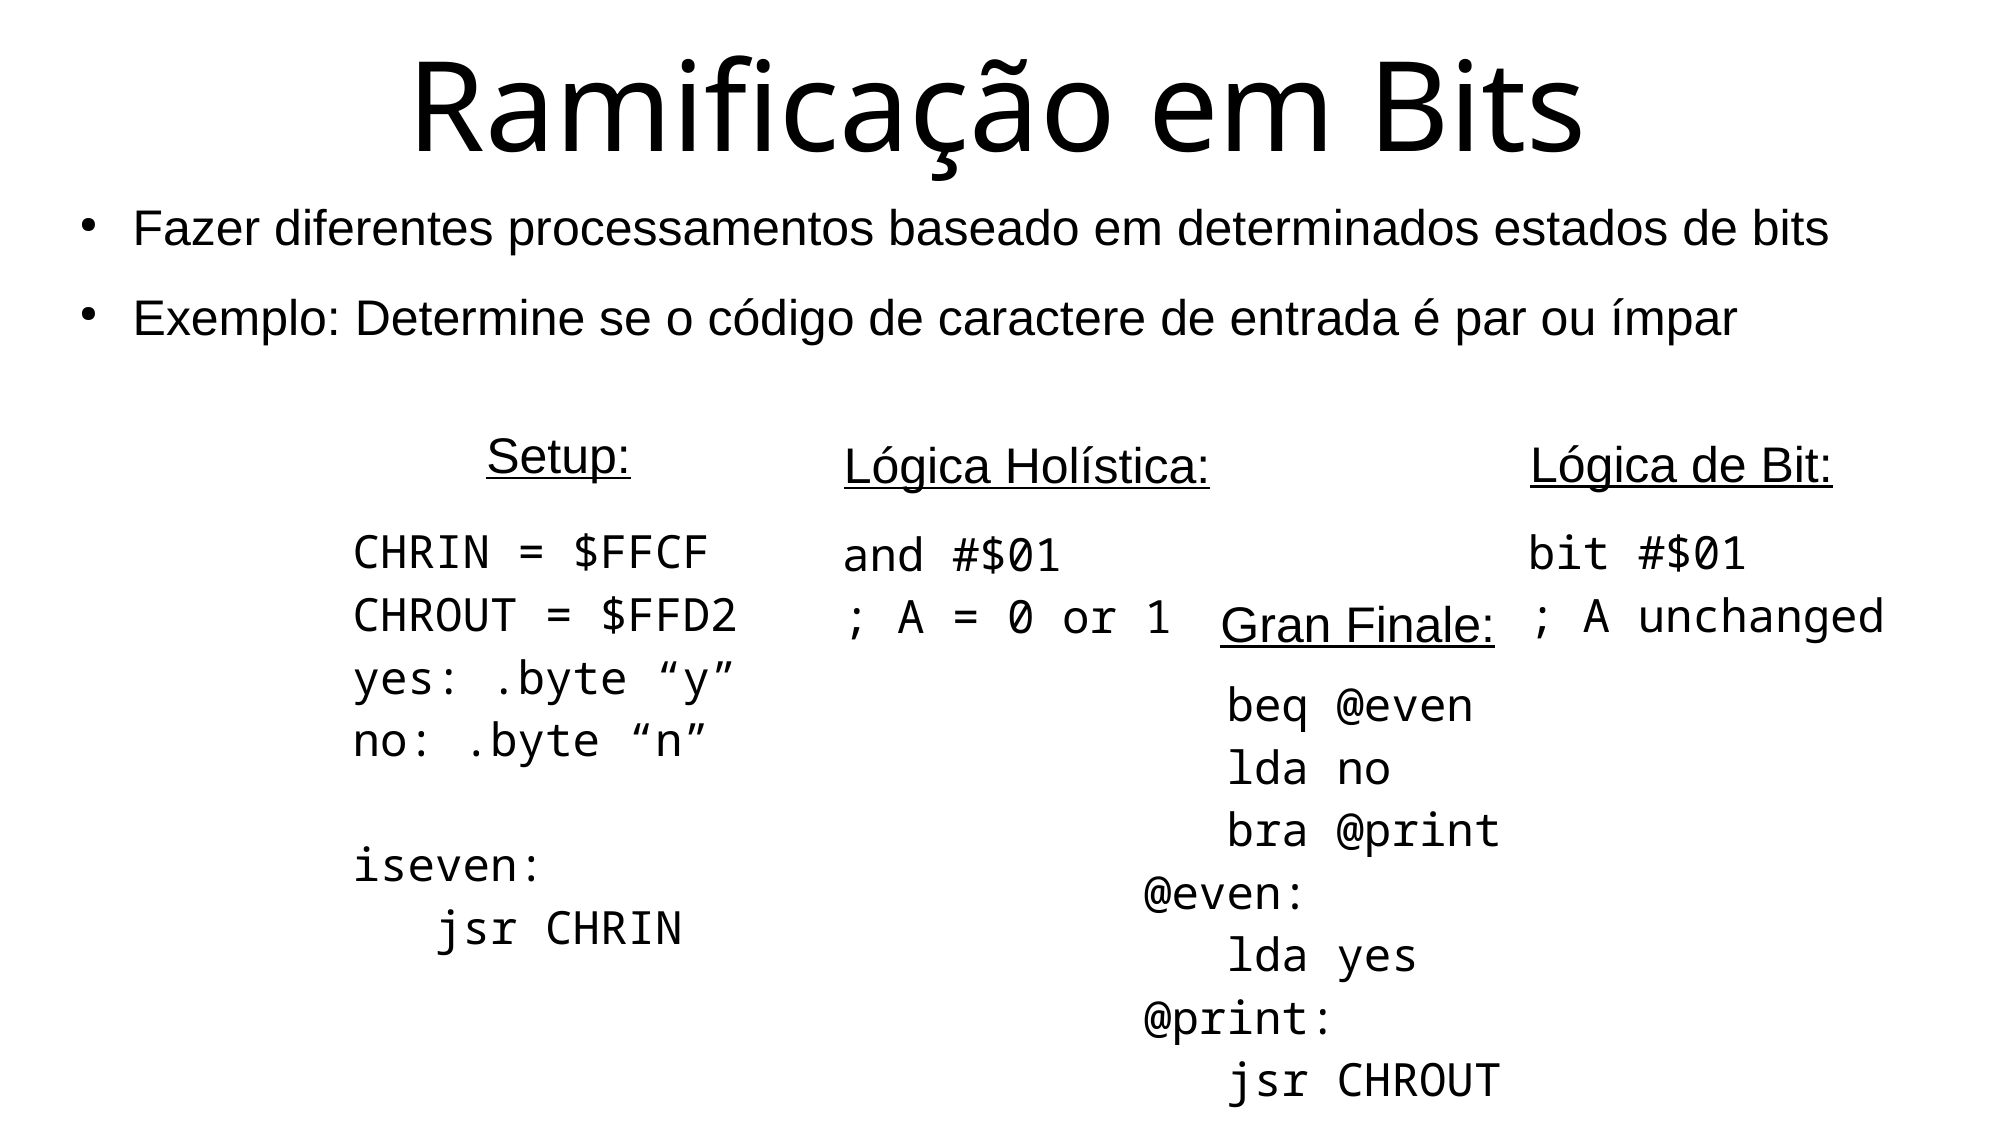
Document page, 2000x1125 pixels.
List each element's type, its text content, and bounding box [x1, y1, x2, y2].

text_box bit #$01 ; A unchanged [1513, 513, 1973, 651]
text_box Setup: [471, 421, 663, 492]
title Ramificação em Bits [30, 27, 1966, 194]
text_box beq @even lda no bra @print @even: lda yes @print: jsr CHROUT rts [1129, 665, 1589, 1093]
text_box Lógica Holística: [829, 431, 1264, 558]
text_box Gran Finale: [1205, 589, 1557, 661]
text_box CHRIN = $FFCF CHROUT = $FFD2 yes: .byte “y” no: .byte “n” iseven: jsr CHRIN [337, 512, 895, 1119]
list Fazer diferentes processamentos baseado em determinados estados de bits Exemplo: Determine se o código de caractere de entrada é par ou ímpar [46, 194, 1947, 374]
text_box and #$01 ; A = 0 or 1 [827, 514, 1287, 652]
text_box Lógica de Bit: [1515, 429, 1867, 501]
